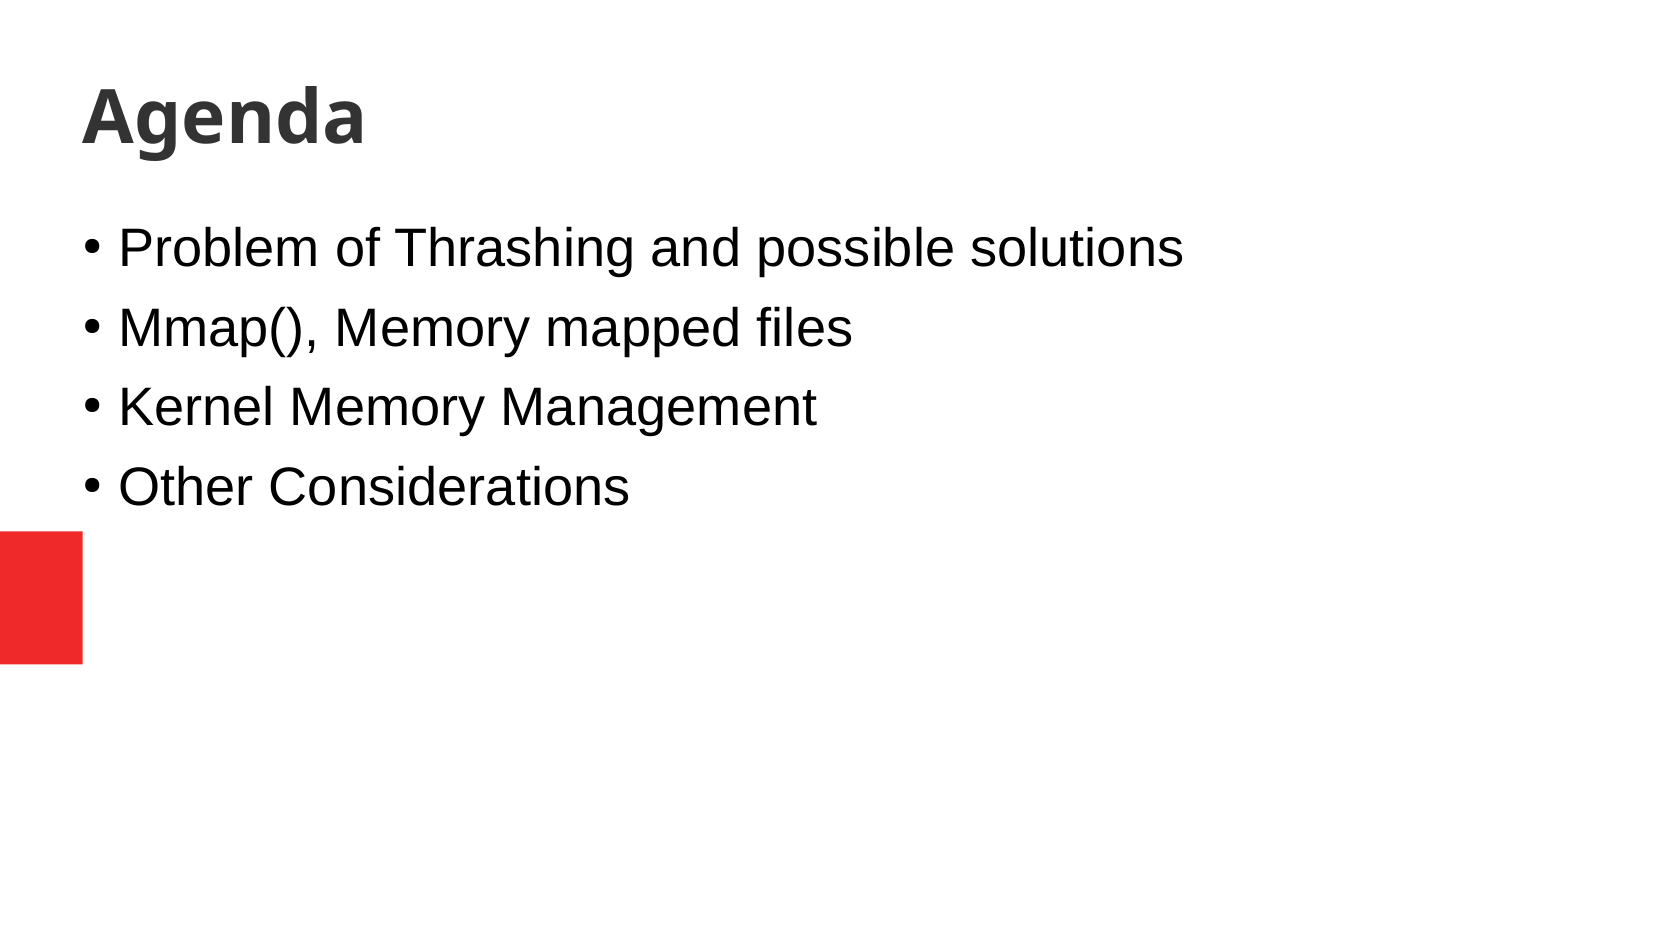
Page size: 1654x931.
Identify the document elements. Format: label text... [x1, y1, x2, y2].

title Agenda [82, 37, 1571, 193]
list Problem of Thrashing and possible solutions Mmap(), Memory mapped files Kernel Memory Management Other Considerations [82, 217, 1595, 910]
